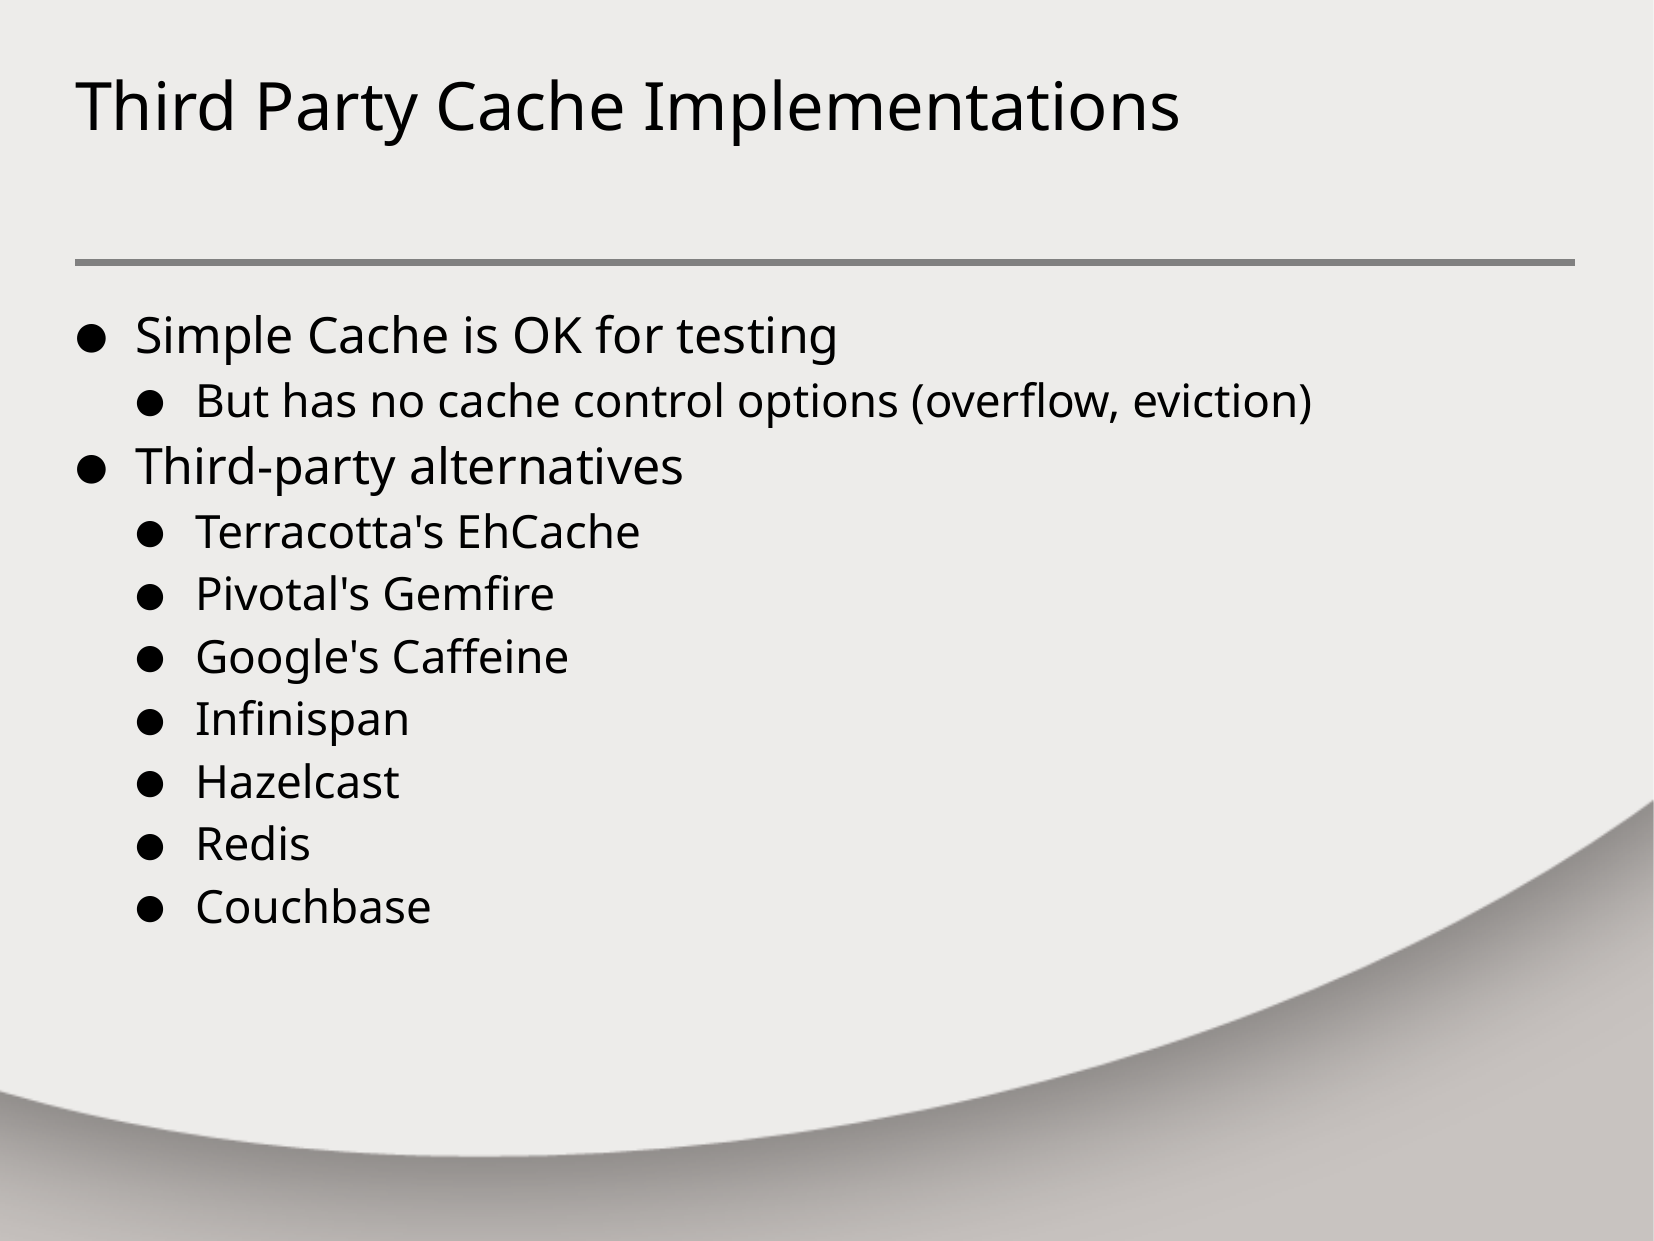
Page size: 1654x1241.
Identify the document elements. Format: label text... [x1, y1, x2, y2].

list Simple Cache is OK for testing But has no cache control options (overflow, eviction) Third-party alternatives Terracotta's EhCache Pivotal's Gemfire Google's Caffeine Infinispan Hazelcast Redis Couchbase [75, 300, 1576, 1163]
picture [0, 0, 1654, 1241]
title Third Party Cache Implementations [75, 75, 1576, 226]
